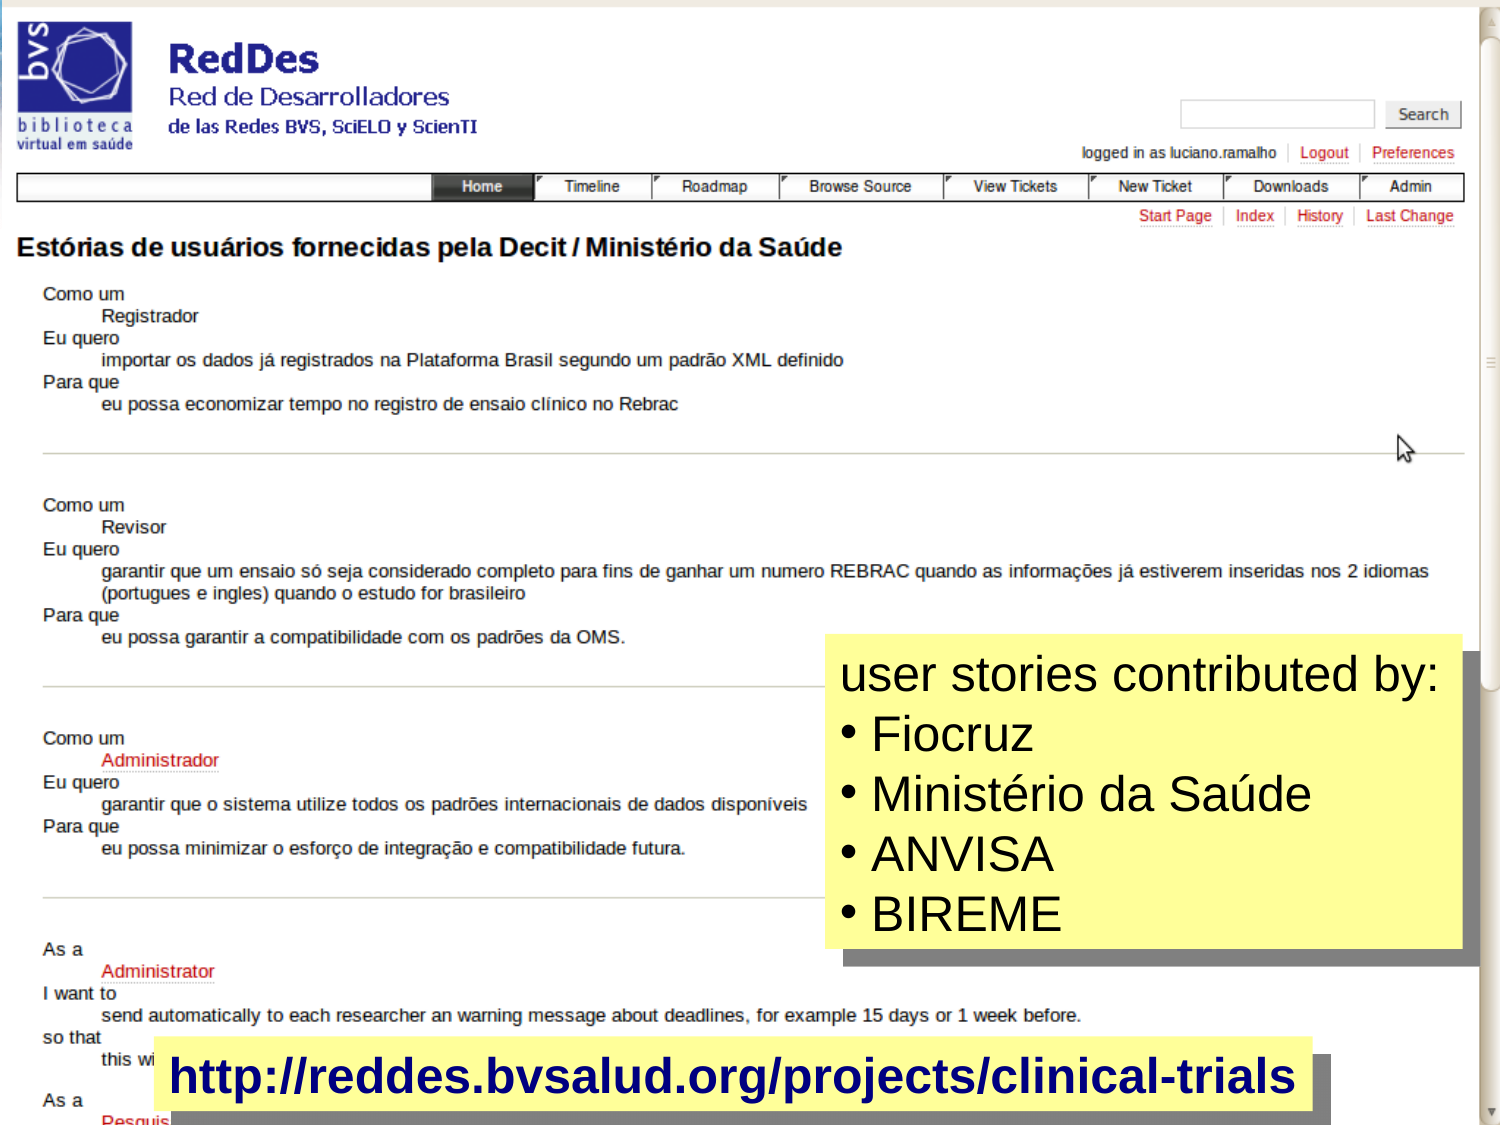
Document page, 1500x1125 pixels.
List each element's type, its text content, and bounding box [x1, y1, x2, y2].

picture [0, 0, 1500, 1125]
text_box http://reddes.bvsalud.org/projects/clinical-trials [153, 1036, 1313, 1112]
text_box user stories contributed by: Fiocruz Ministério da Saúde ANVISA BIREME [825, 633, 1463, 949]
